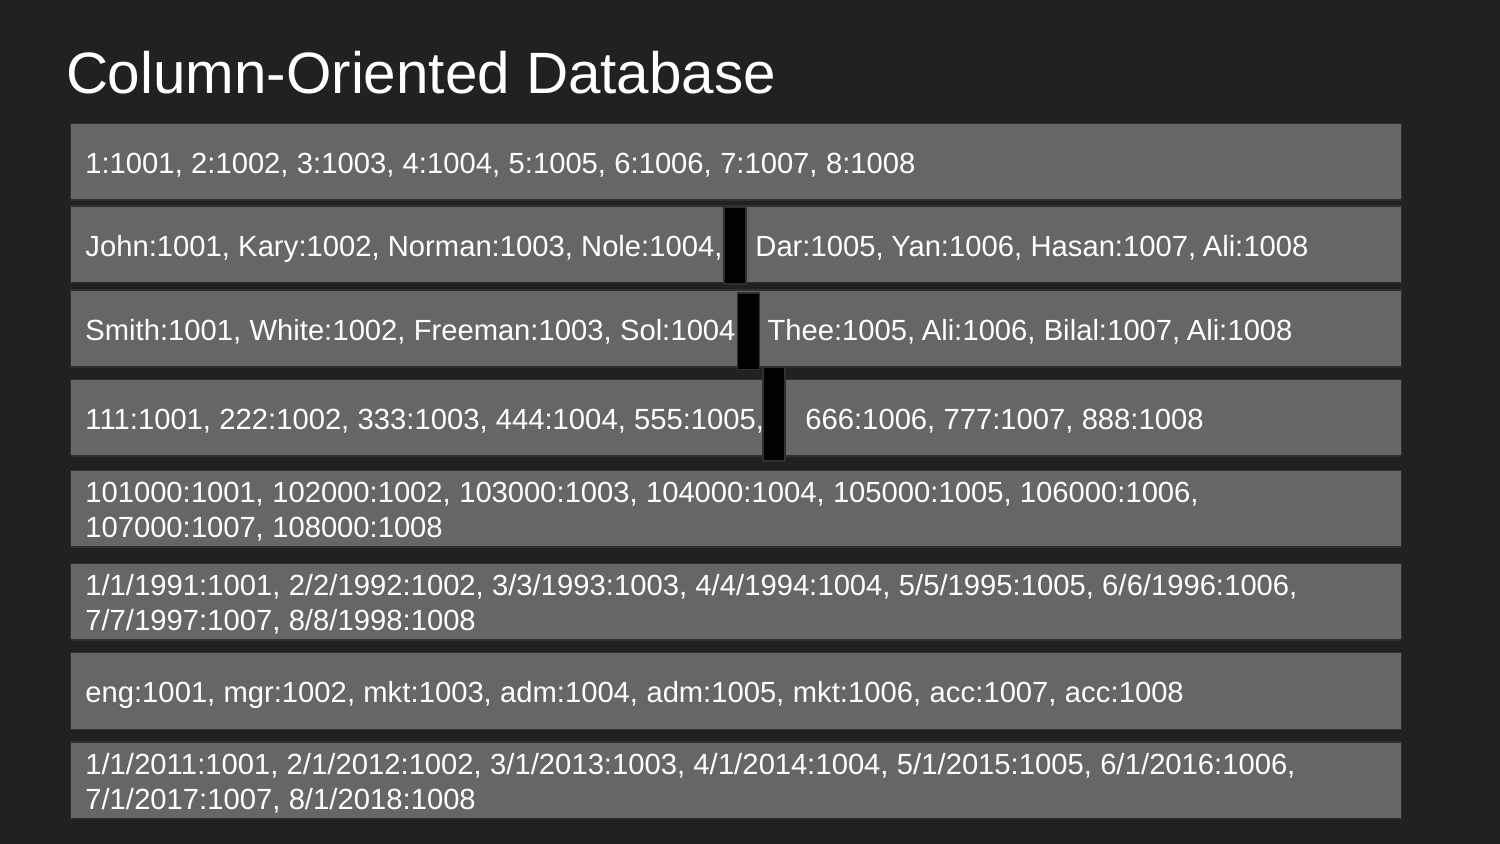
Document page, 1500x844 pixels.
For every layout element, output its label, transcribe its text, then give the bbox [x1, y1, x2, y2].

text_box 1:1001, 2:1002, 3:1003, 4:1004, 5:1005, 6:1006, 7:1007, 8:1008 [70, 123, 1402, 200]
text_box 101000:1001, 102000:1002, 103000:1003, 104000:1004, 105000:1005, 106000:1006, 107000:1007, 108000:1008 [70, 470, 1402, 547]
text_box eng:1001, mgr:1002, mkt:1003, adm:1004, adm:1005, mkt:1006, acc:1007, acc:1008 [70, 652, 1402, 730]
text_box Smith:1001, White:1002, Freeman:1003, Sol:1004 Thee:1005, Ali:1006, Bilal:1007, Ali:1008 [70, 290, 1402, 367]
text_box [763, 366, 786, 461]
title Column-Oriented Database [51, 20, 1449, 115]
text_box John:1001, Kary:1002, Norman:1003, Nole:1004, Dar:1005, Yan:1006, Hasan:1007, Ali:1008 [70, 205, 1402, 283]
text_box 1/1/2011:1001, 2/1/2012:1002, 3/1/2013:1003, 4/1/2014:1004, 5/1/2015:1005, 6/1/2016:1006, 7/1/2017:1007, 8/1/2018:1008 [70, 741, 1402, 819]
text_box [724, 207, 747, 285]
text_box [737, 292, 760, 370]
text_box 1/1/1991:1001, 2/2/1992:1002, 3/3/1993:1003, 4/4/1994:1004, 5/5/1995:1005, 6/6/1996:1006, 7/7/1997:1007, 8/8/1998:1008 [70, 563, 1402, 640]
text_box 111:1001, 222:1002, 333:1003, 444:1004, 555:1005, 666:1006, 777:1007, 888:1008 [786, 379, 1402, 457]
text_box 111:1001, 222:1002, 333:1003, 444:1004, 555:1005, 666:1006, 777:1007, 888:1008 [70, 379, 763, 457]
